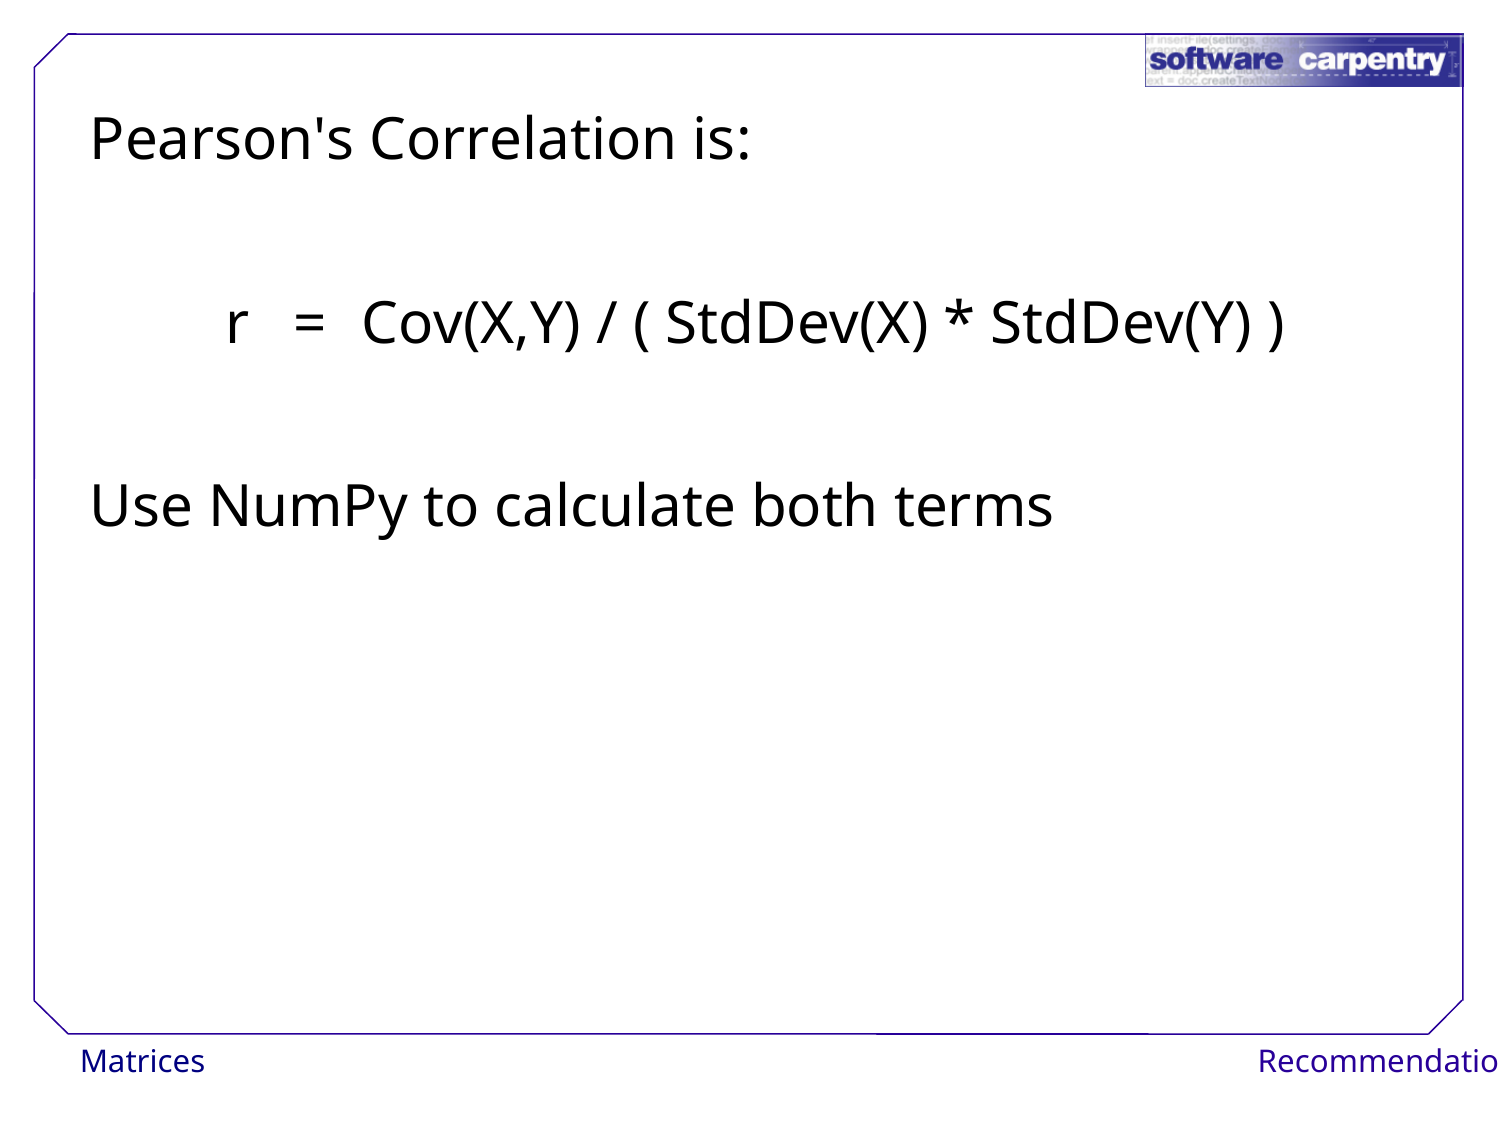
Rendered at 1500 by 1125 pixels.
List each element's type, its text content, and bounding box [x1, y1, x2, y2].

list Pearson's Correlation is: r = Cov(X,Y) / ( StdDev(X) * StdDev(Y) ) Use NumPy to calculate both terms [75, 99, 1426, 1001]
picture [1145, 33, 1464, 87]
